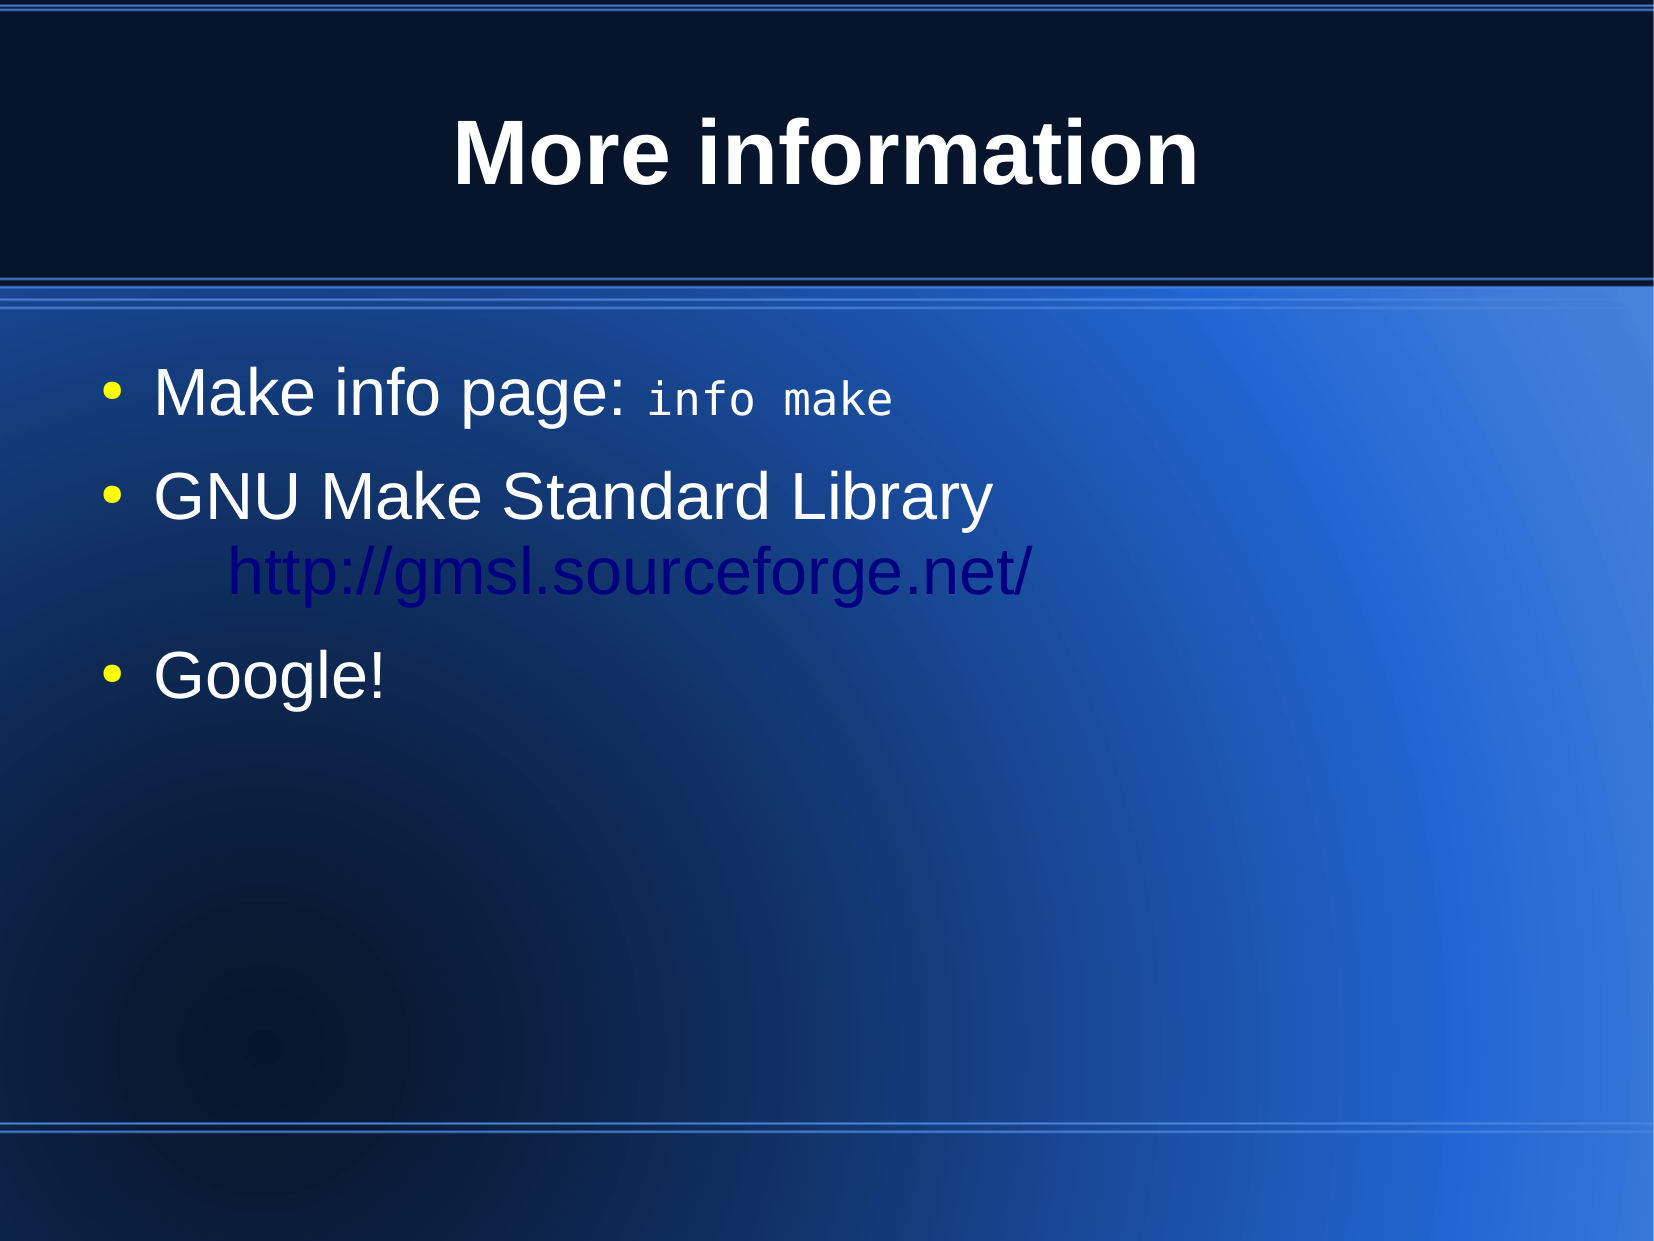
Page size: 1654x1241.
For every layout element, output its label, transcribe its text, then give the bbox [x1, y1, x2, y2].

title More information [82, 49, 1571, 257]
list Make info page: info make GNU Make Standard Library http://gmsl.sourceforge.net/ Google! [82, 355, 1571, 1058]
picture [0, 0, 1654, 1241]
